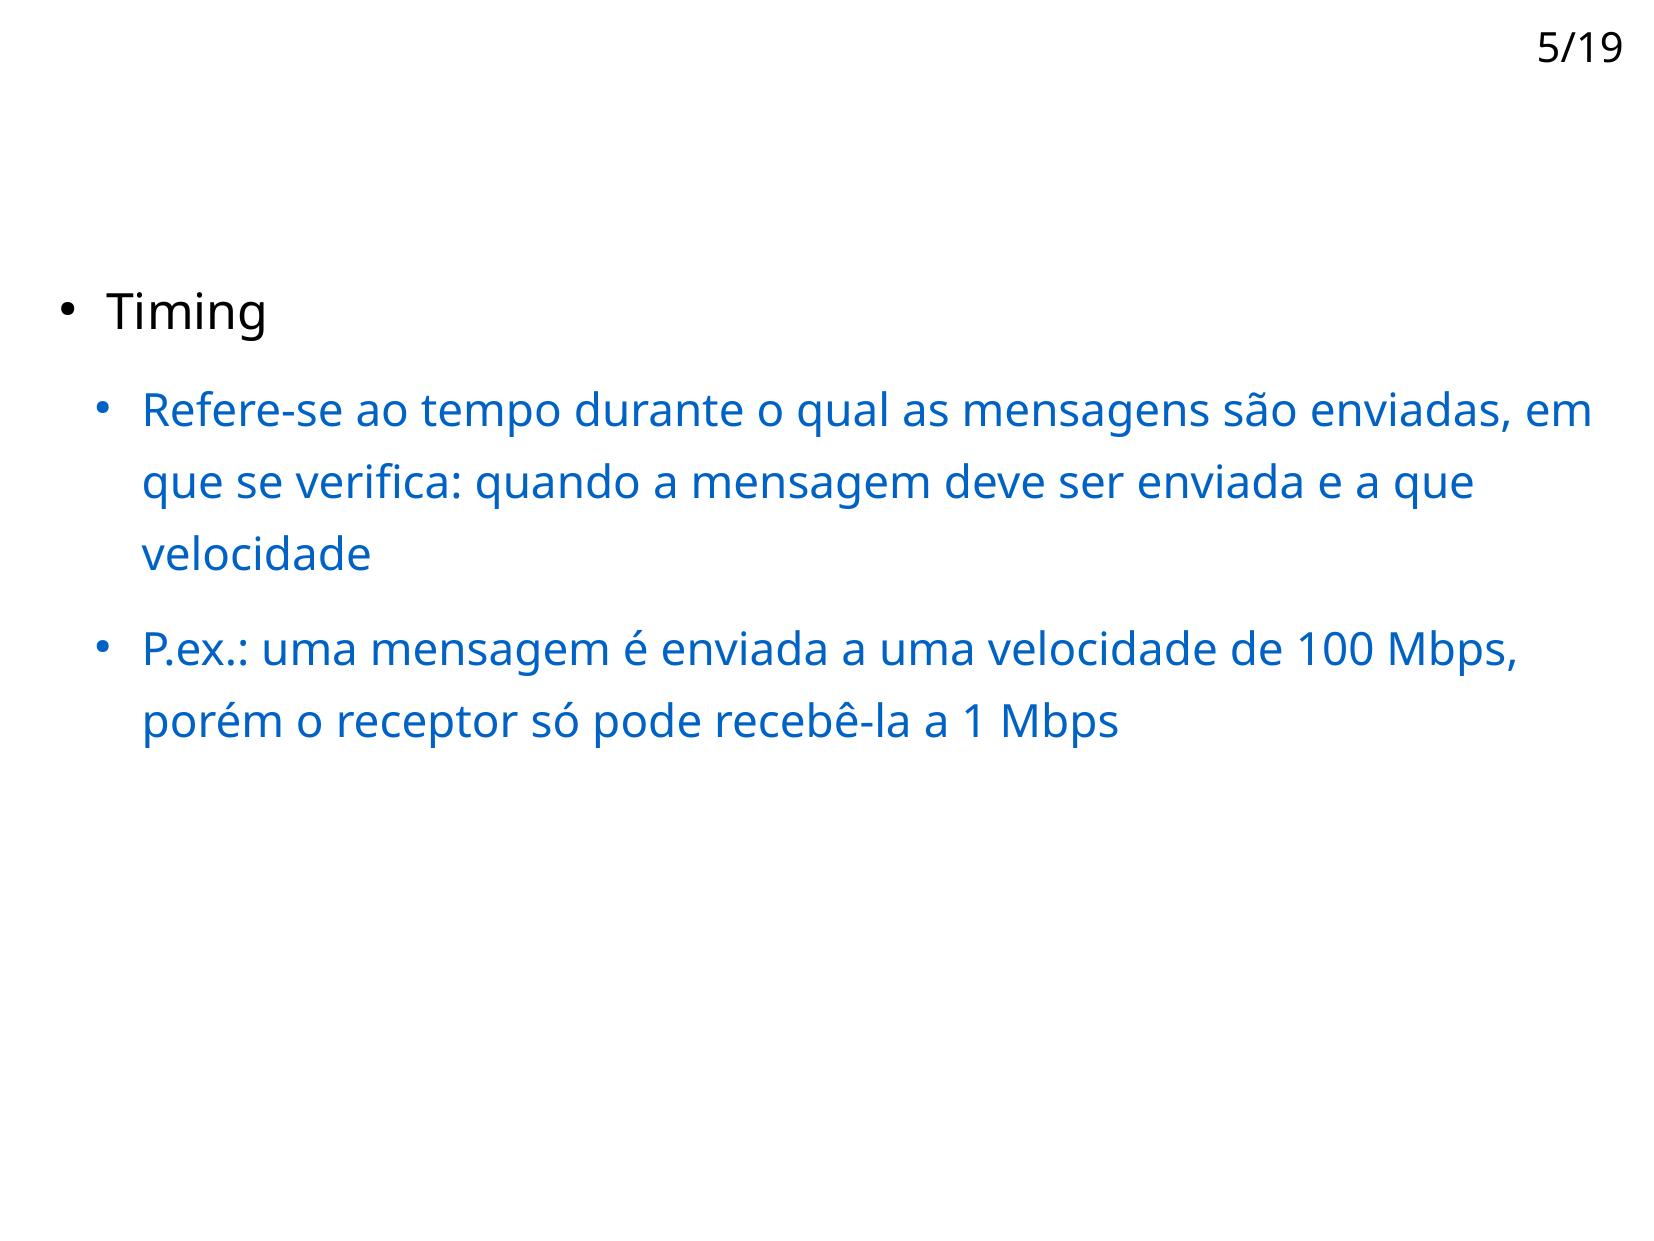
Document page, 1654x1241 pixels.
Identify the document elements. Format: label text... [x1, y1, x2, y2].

list Timing Refere-se ao tempo durante o qual as mensagens são enviadas, em que se verifica: quando a mensagem deve ser enviada e a que velocidade P.ex.: uma mensagem é enviada a uma velocidade de 100 Mbps, porém o receptor só pode recebê-la a 1 Mbps [59, 265, 1625, 1211]
